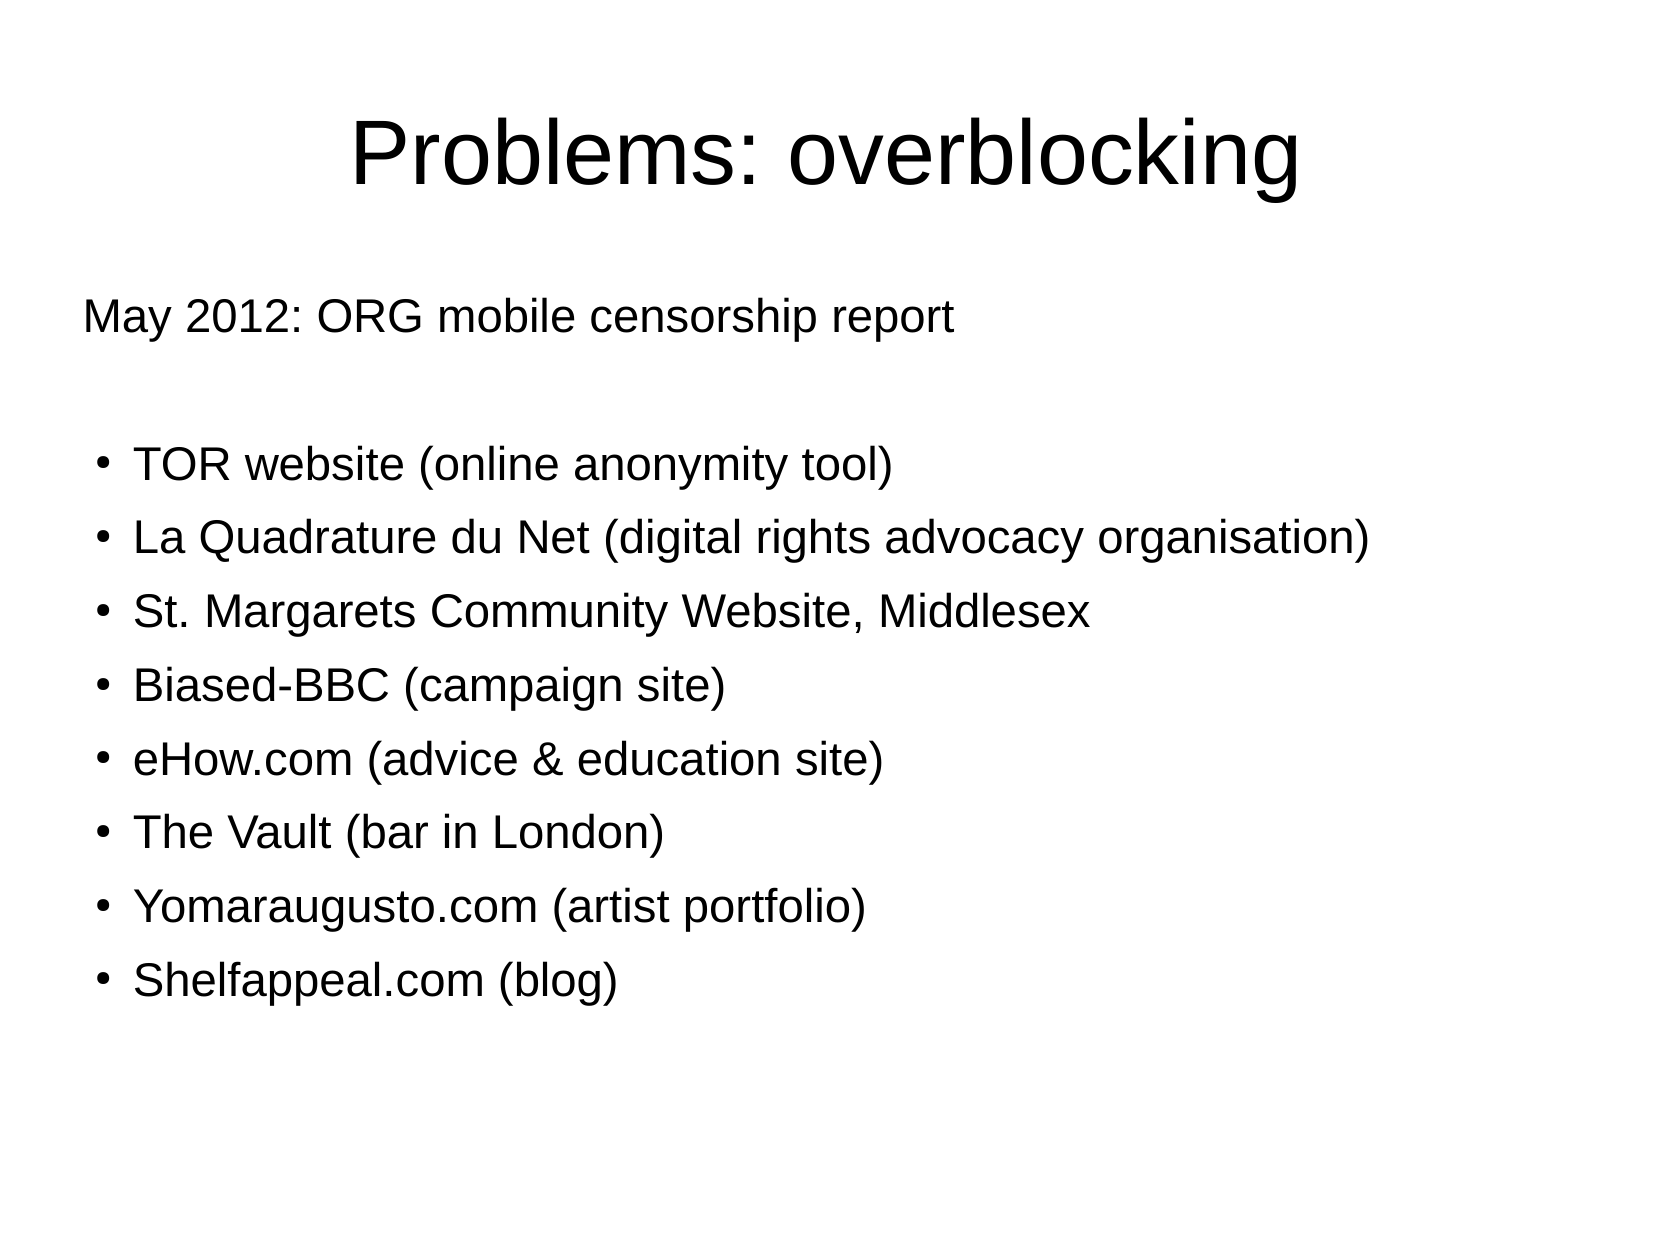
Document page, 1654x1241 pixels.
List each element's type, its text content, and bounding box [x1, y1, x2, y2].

list May 2012: ORG mobile censorship report TOR website (online anonymity tool) La Quadrature du Net (digital rights advocacy organisation) St. Margarets Community Website, Middlesex Biased-BBC (campaign site) eHow.com (advice & education site) The Vault (bar in London) Yomaraugusto.com (artist portfolio) Shelfappeal.com (blog) [82, 290, 1571, 1010]
title Problems: overblocking [82, 49, 1571, 257]
